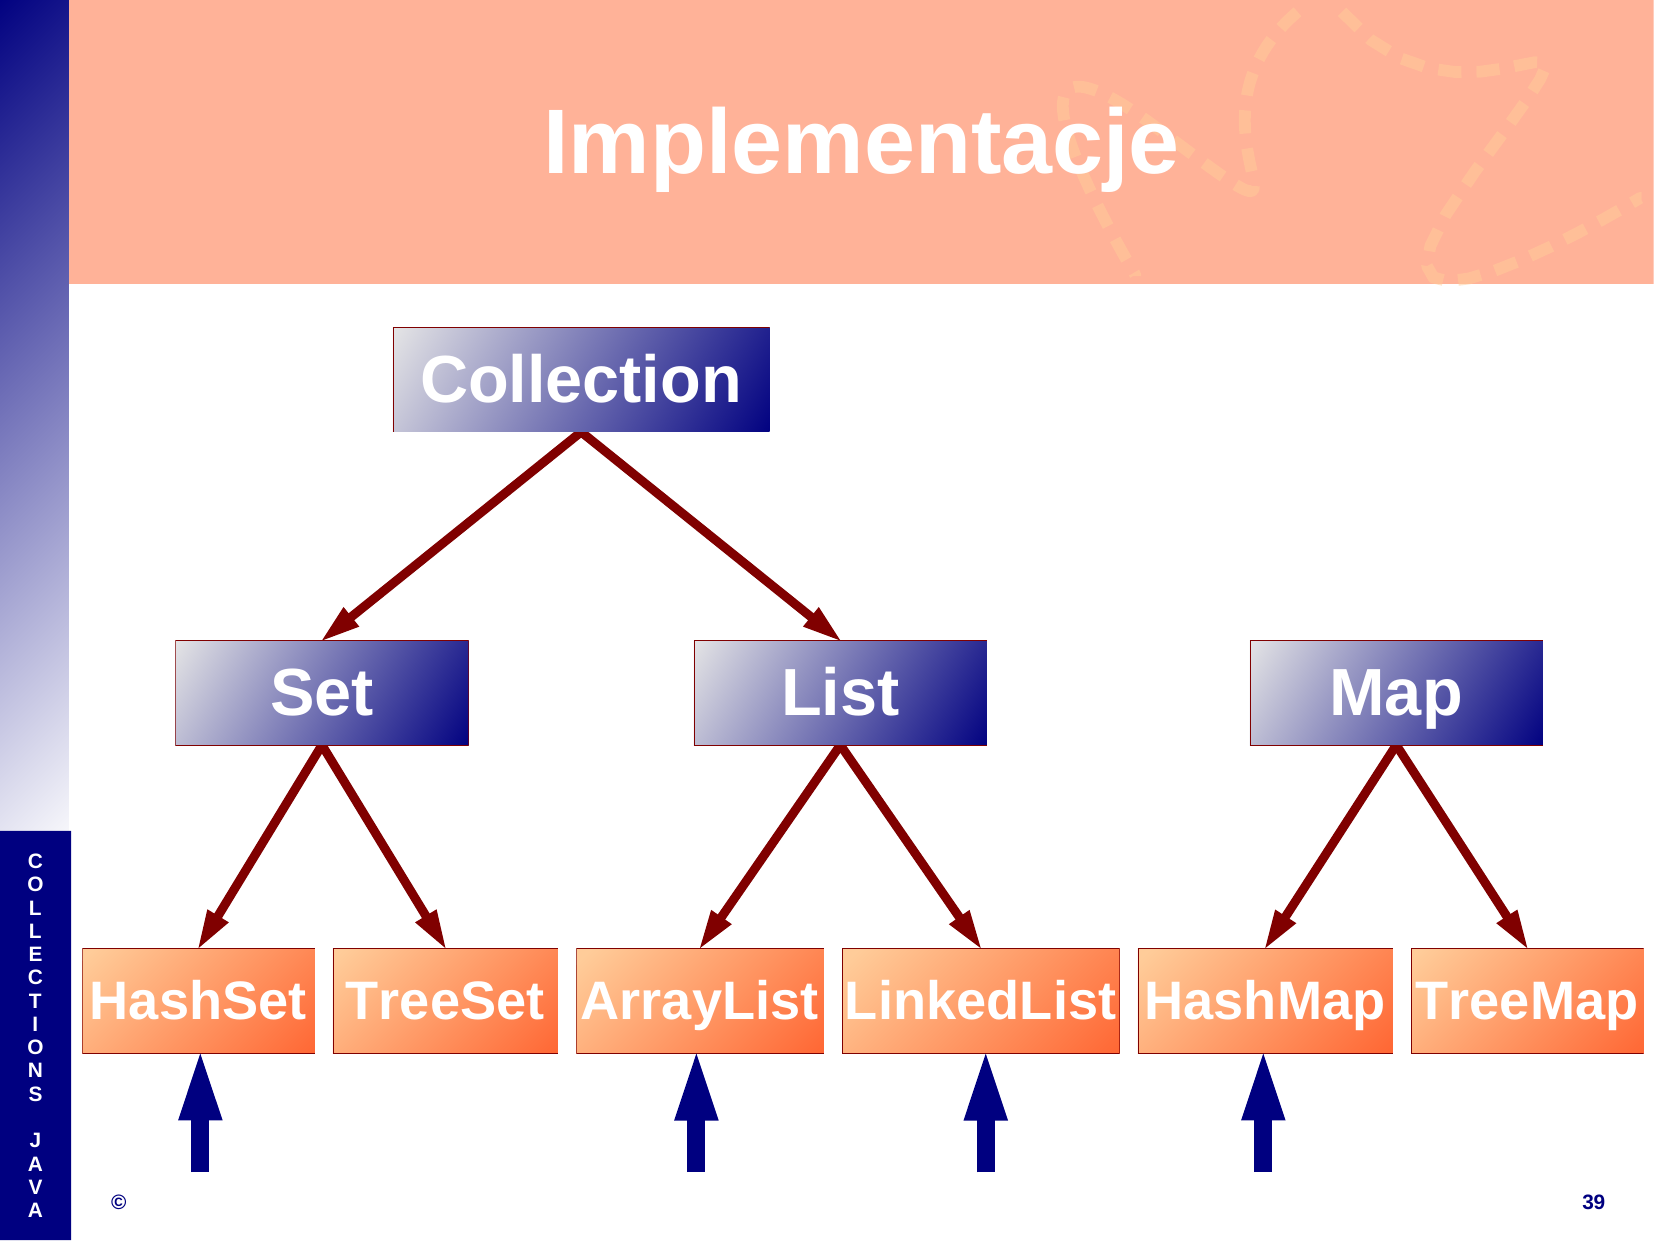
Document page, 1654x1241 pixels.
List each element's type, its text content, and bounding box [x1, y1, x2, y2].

text_box HashSet [82, 948, 315, 1054]
text_box Collection [392, 327, 770, 432]
title Implementacje [70, 37, 1654, 246]
text_box HashMap [1137, 948, 1393, 1054]
text_box C O L L E C T I O N S J A V A [0, 830, 71, 1241]
text_box TreeMap [1411, 948, 1644, 1054]
text_box ArrayList [576, 948, 824, 1054]
text_box Map [1249, 640, 1543, 746]
text_box TreeSet [332, 948, 558, 1054]
text_box Set [175, 640, 469, 746]
text_box LinkedList [842, 948, 1120, 1054]
text_box List [693, 640, 987, 746]
